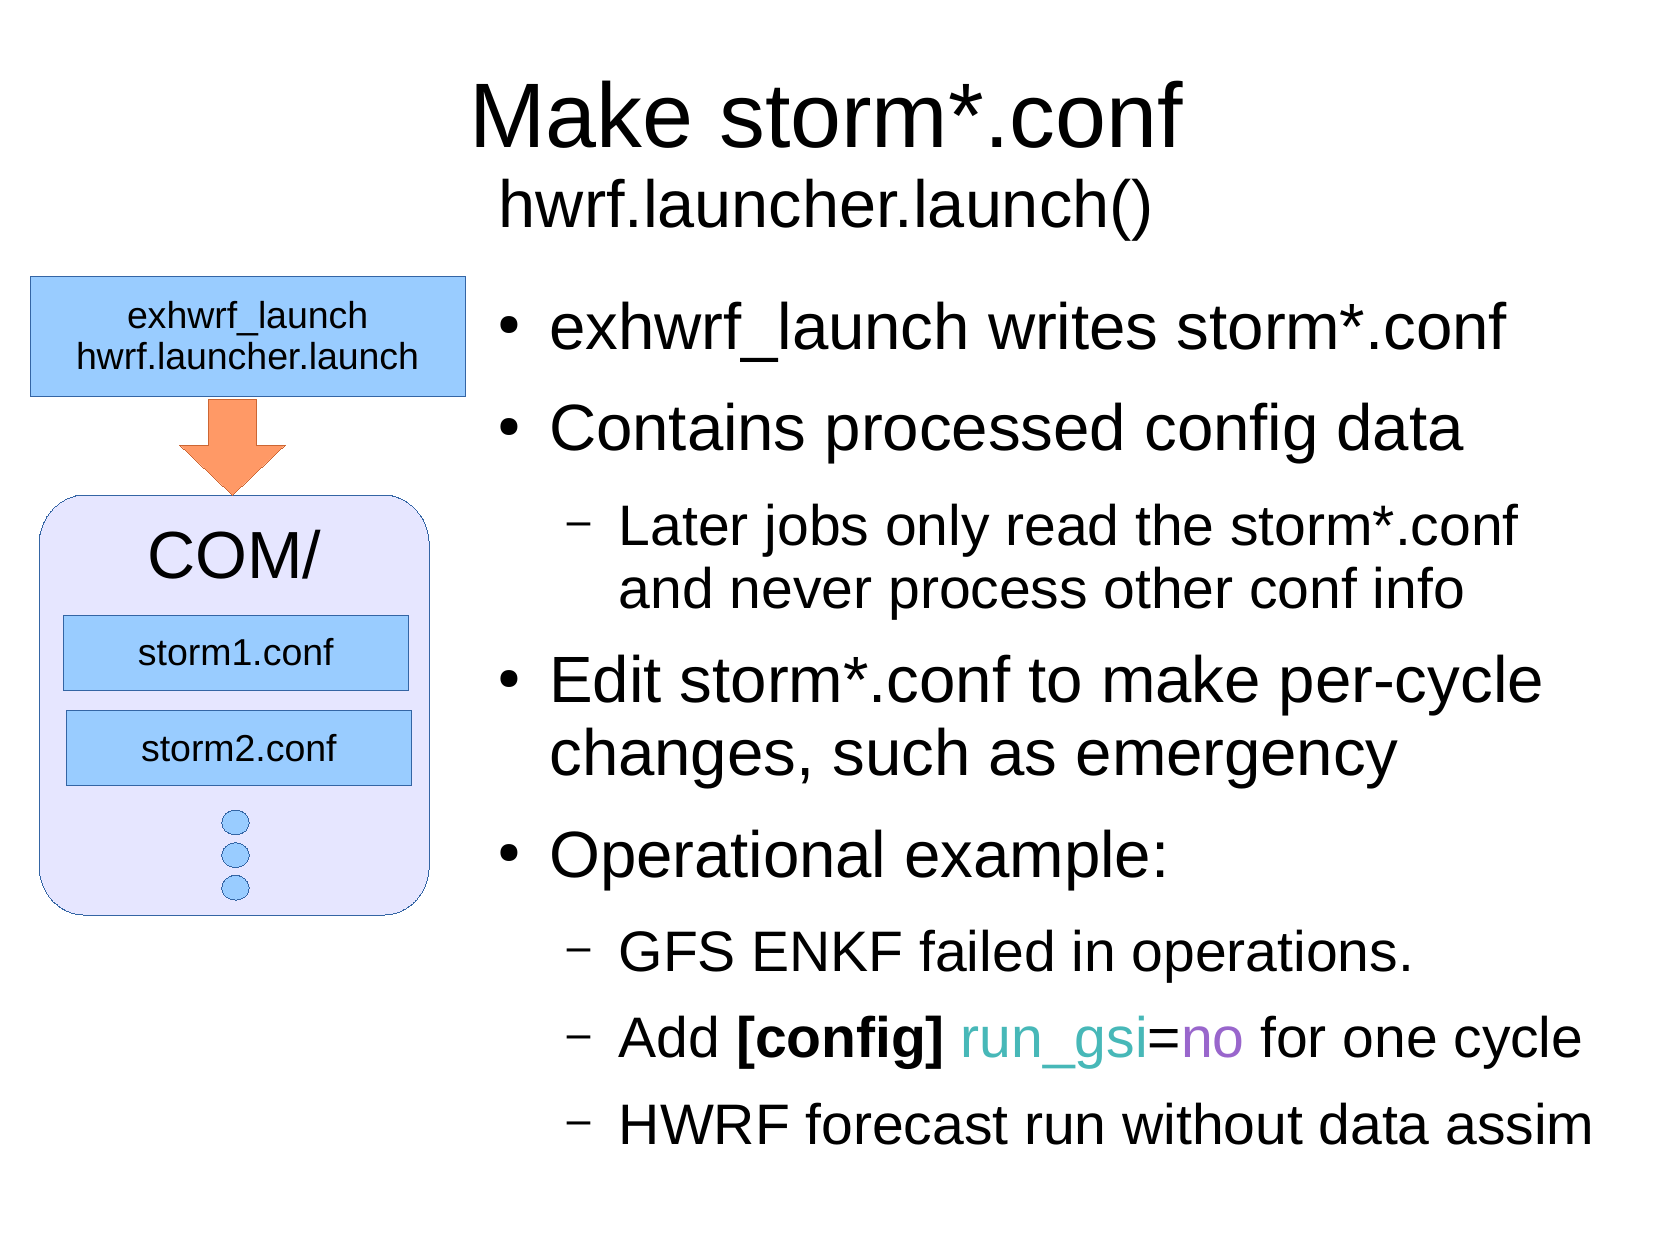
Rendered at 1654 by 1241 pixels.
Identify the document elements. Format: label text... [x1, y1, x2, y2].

text_box [221, 875, 250, 901]
text_box COM/ [39, 495, 430, 916]
text_box [221, 810, 250, 835]
text_box exhwrf_launch hwrf.launcher.launch [30, 276, 466, 397]
text_box storm1.conf [63, 615, 409, 691]
text_box [221, 842, 250, 868]
list exhwrf_launch writes storm*.conf Contains processed config data Later jobs only read the storm*.conf and never process other conf info Edit storm*.conf to make per-cycle changes, such as emergency Operational example: GFS ENKF failed in operations. Add [config] run_gsi=no for one cycle HWRF forecast run without data assim [480, 290, 1606, 1201]
text_box [179, 399, 286, 496]
title Make storm*.conf hwrf.launcher.launch() [82, 49, 1571, 257]
text_box storm2.conf [66, 710, 412, 786]
